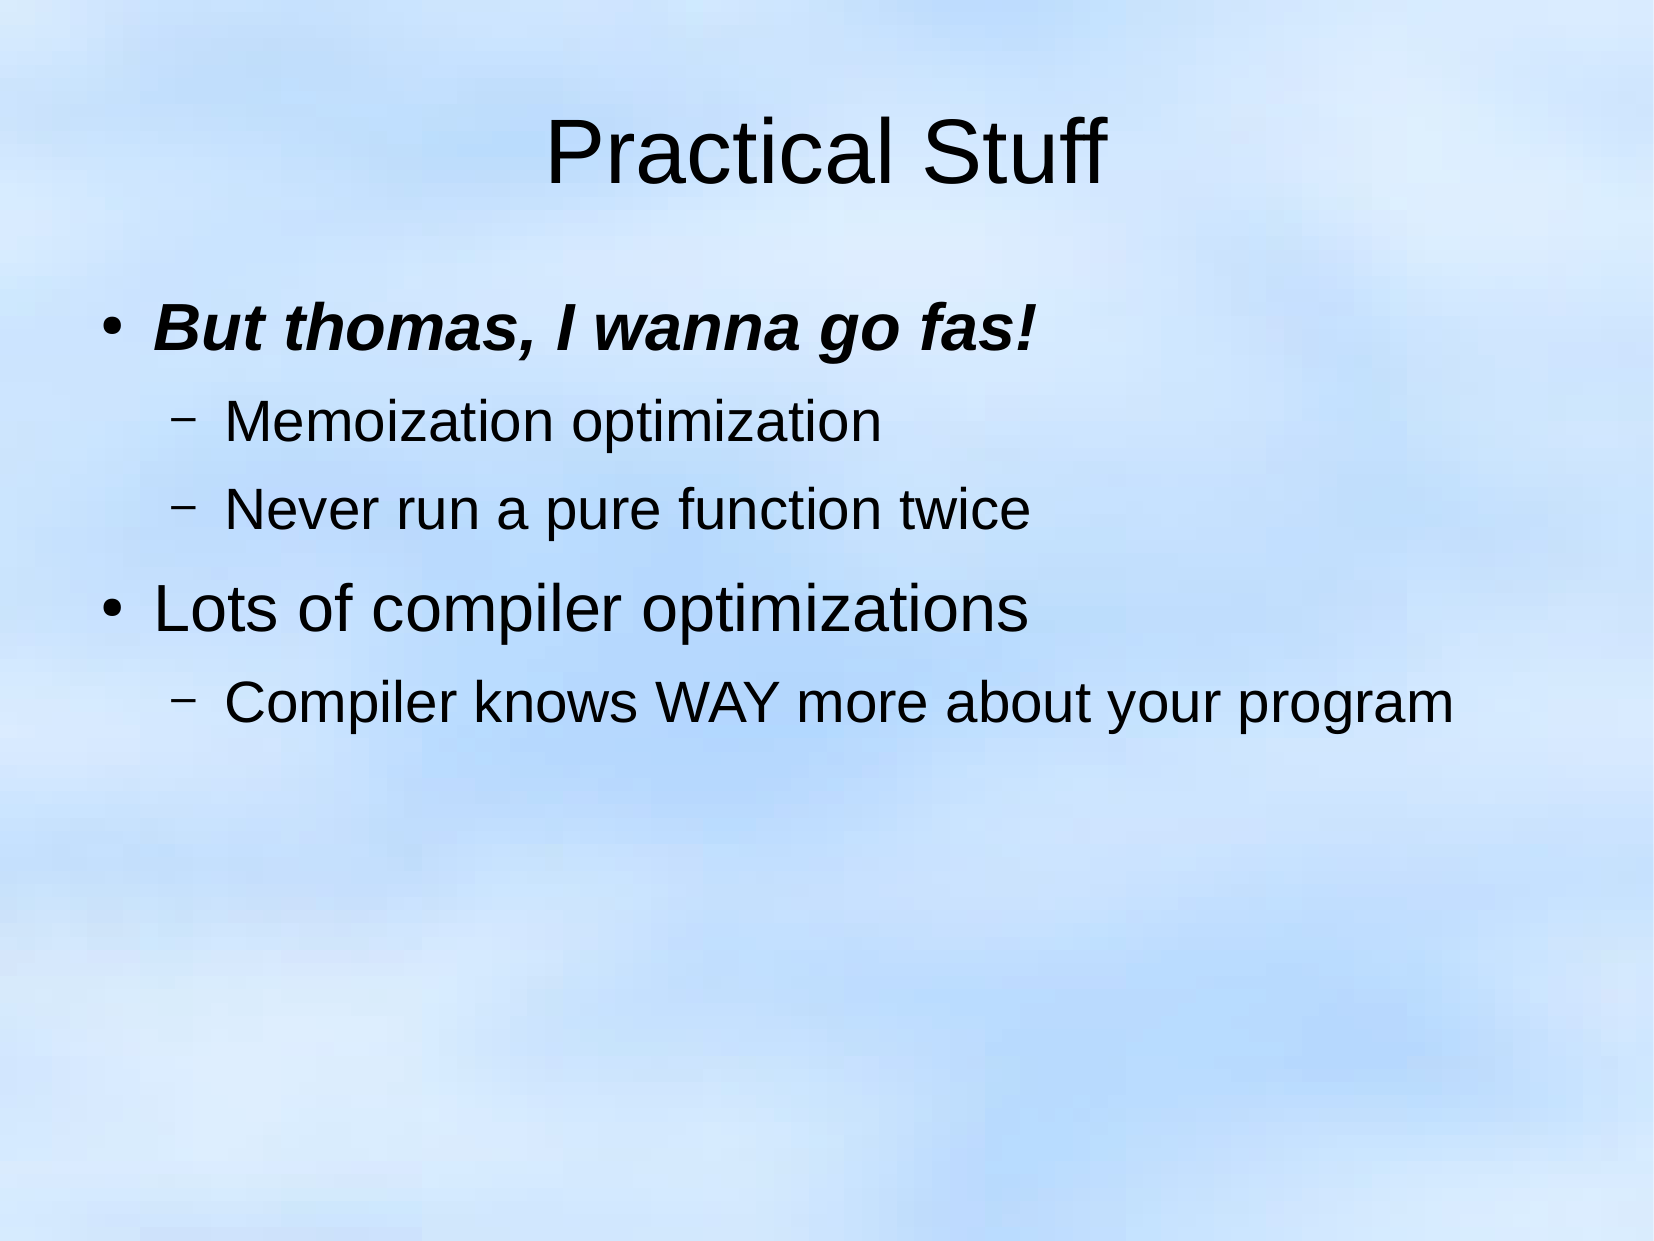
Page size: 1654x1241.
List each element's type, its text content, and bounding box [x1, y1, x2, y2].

picture [0, 0, 1654, 1241]
list But thomas, I wanna go fas! Memoization optimization Never run a pure function twice Lots of compiler optimizations Compiler knows WAY more about your program [82, 290, 1571, 1010]
title Practical Stuff [82, 47, 1571, 255]
